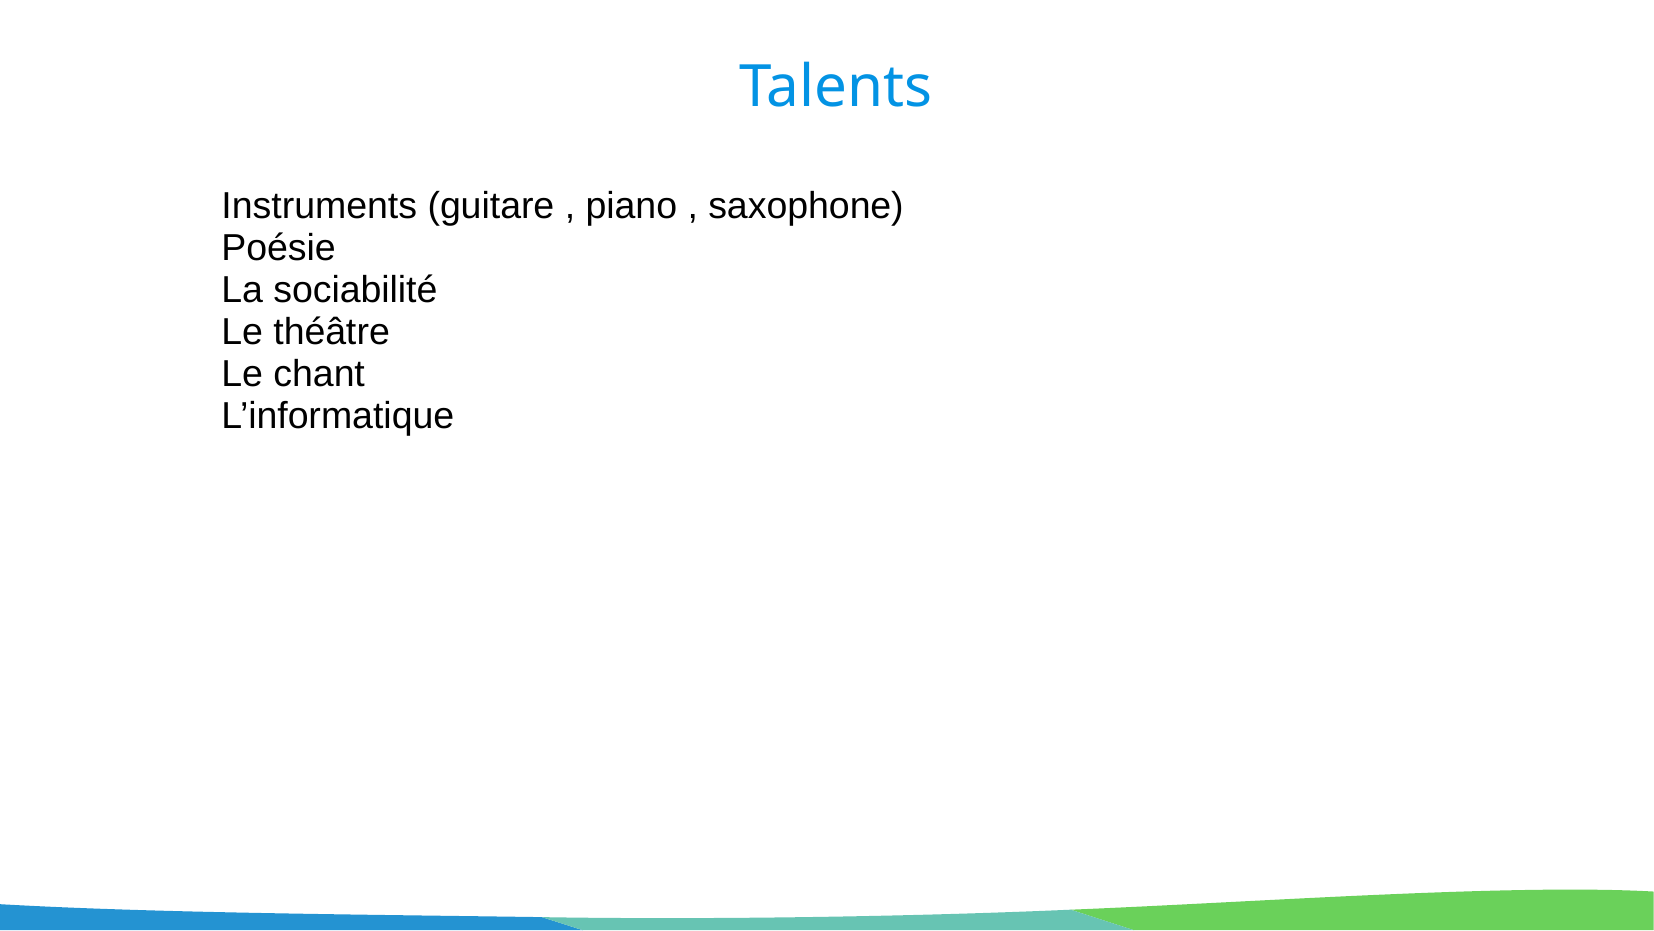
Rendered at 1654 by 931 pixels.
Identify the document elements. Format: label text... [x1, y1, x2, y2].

text_box Instruments (guitare , piano , saxophone) Poésie La sociabilité Le théâtre Le chant L’informatique [206, 177, 1477, 444]
text_box Talents [265, 41, 1406, 127]
